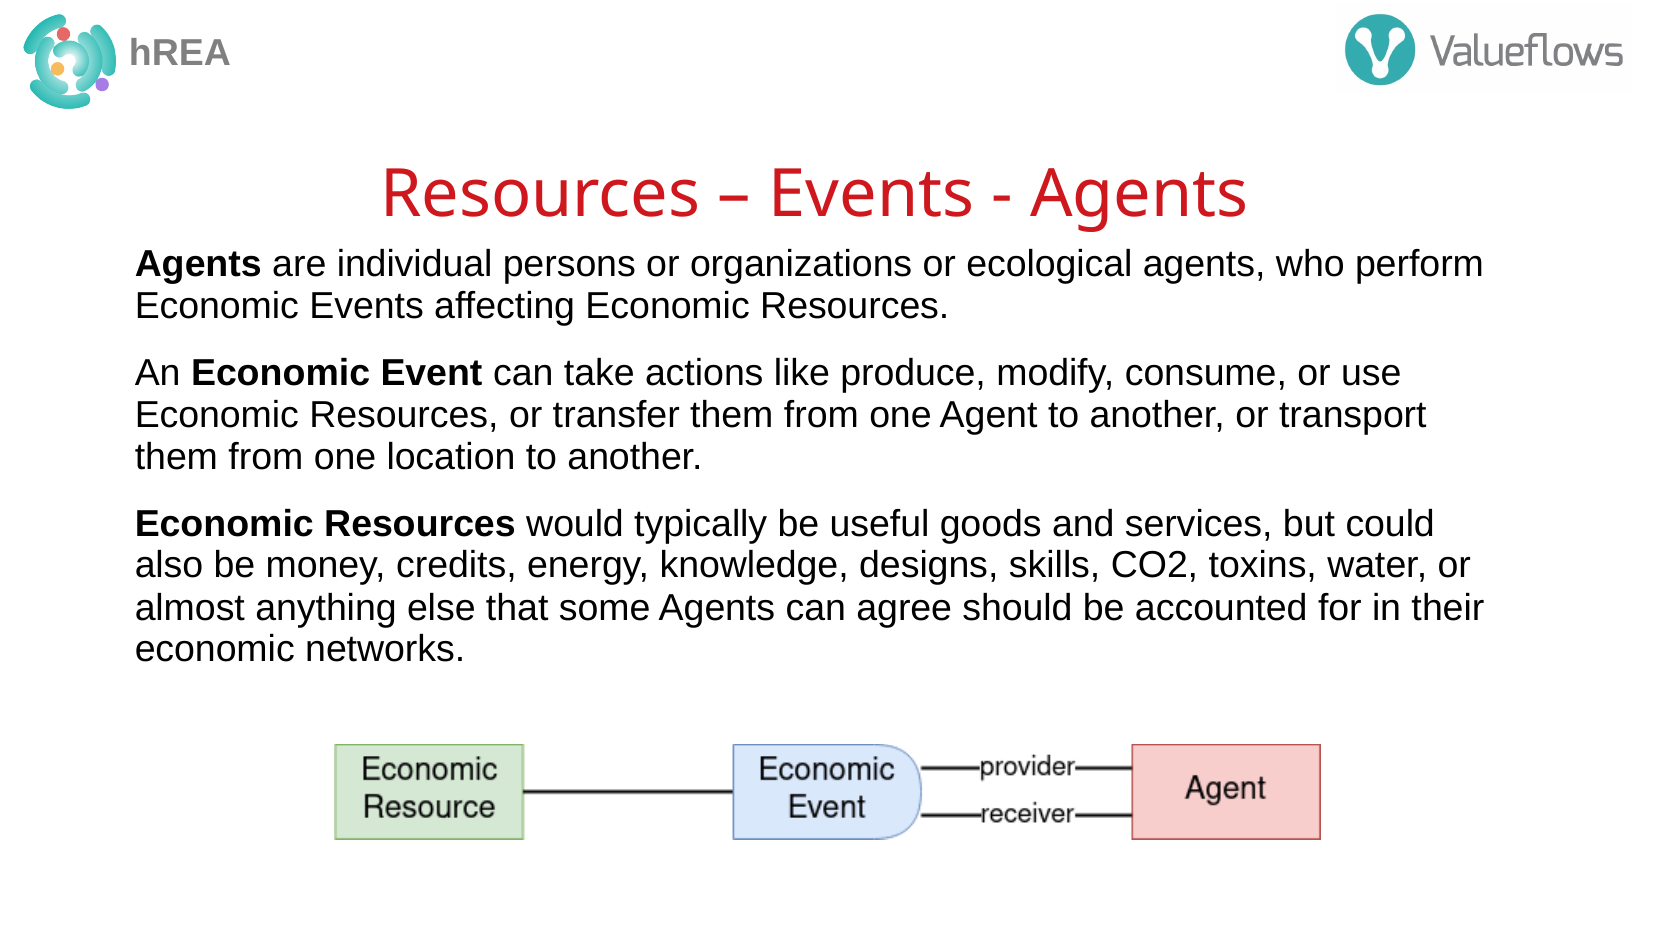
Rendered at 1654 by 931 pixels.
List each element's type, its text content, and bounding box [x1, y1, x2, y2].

picture [334, 744, 1321, 841]
text_box Resources – Events - Agents [133, 138, 1497, 229]
picture [21, 13, 116, 109]
picture [1335, 3, 1633, 94]
text_box hREA [114, 24, 250, 81]
text_box Agents are individual persons or organizations or ecological agents, who perform Economic Events affecting Economic Resources. An Economic Event can take actions like produce, modify, consume, or use Economic Resources, or transfer them from one Agent to another, or transport them from one location to another. Economic Resources would typically be useful goods and services, but could also be money, credits, energy, knowledge, designs, skills, CO2, toxins, water, or almost anything else that some Agents can agree should be accounted for in their economic networks. [120, 235, 1506, 740]
